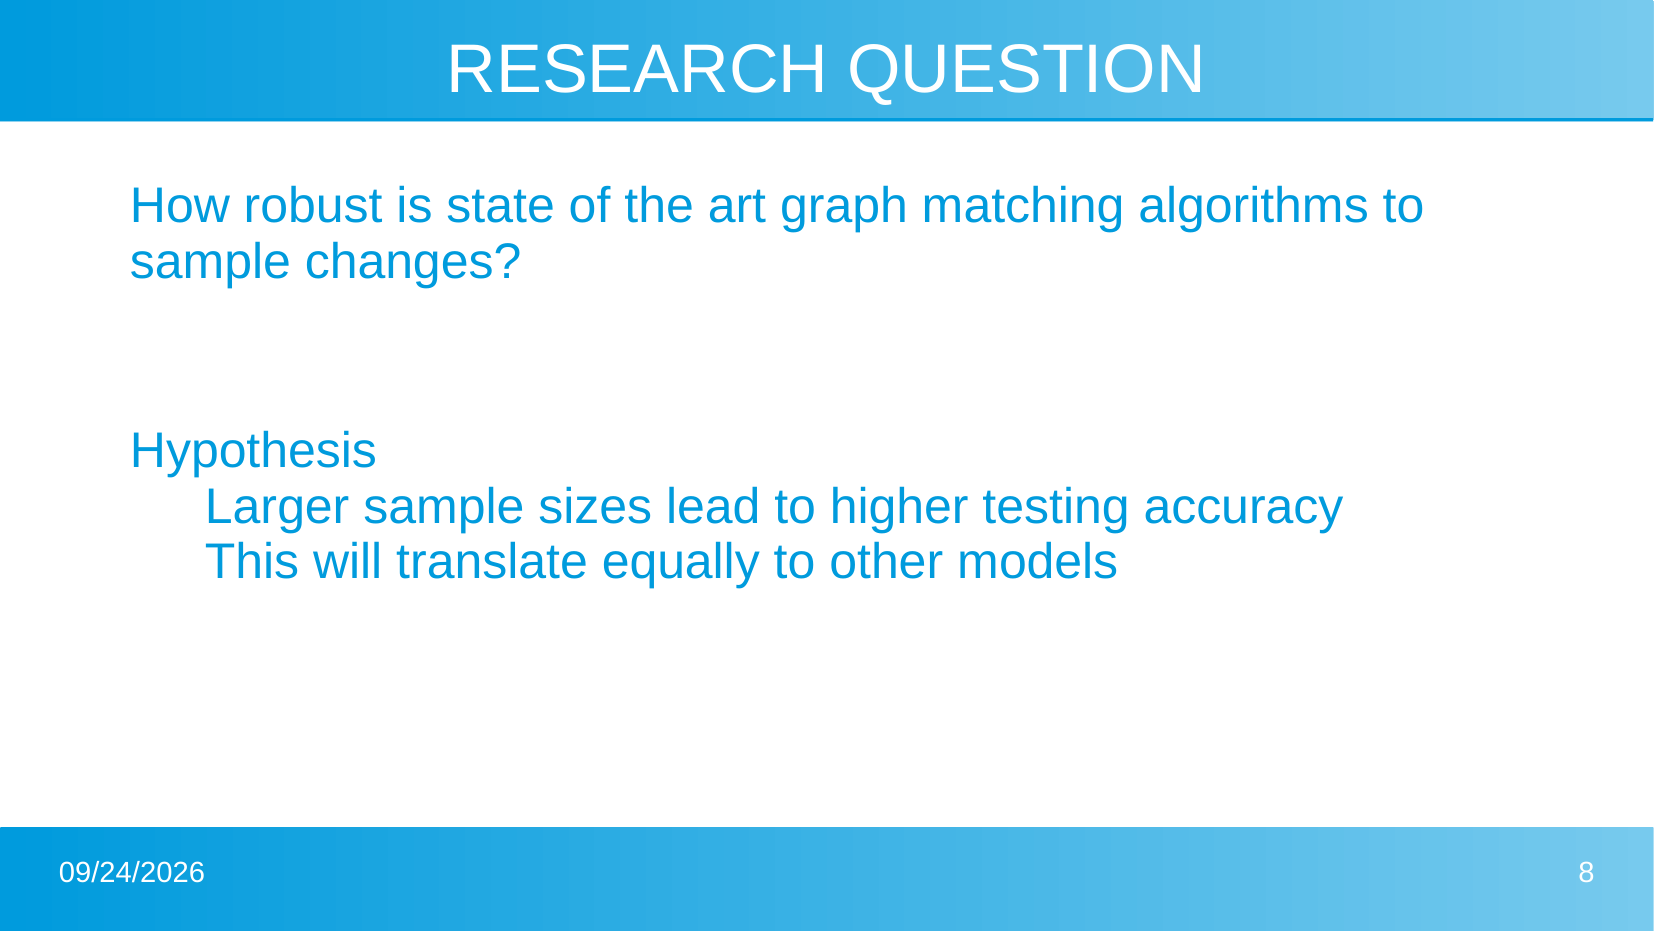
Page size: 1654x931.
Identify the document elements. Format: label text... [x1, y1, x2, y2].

title RESEARCH QUESTION [59, 29, 1595, 108]
list How robust is state of the art graph matching algorithms to sample changes? Hypothesis Larger sample sizes lead to higher testing accuracy This will translate equally to other models [59, 177, 1595, 768]
